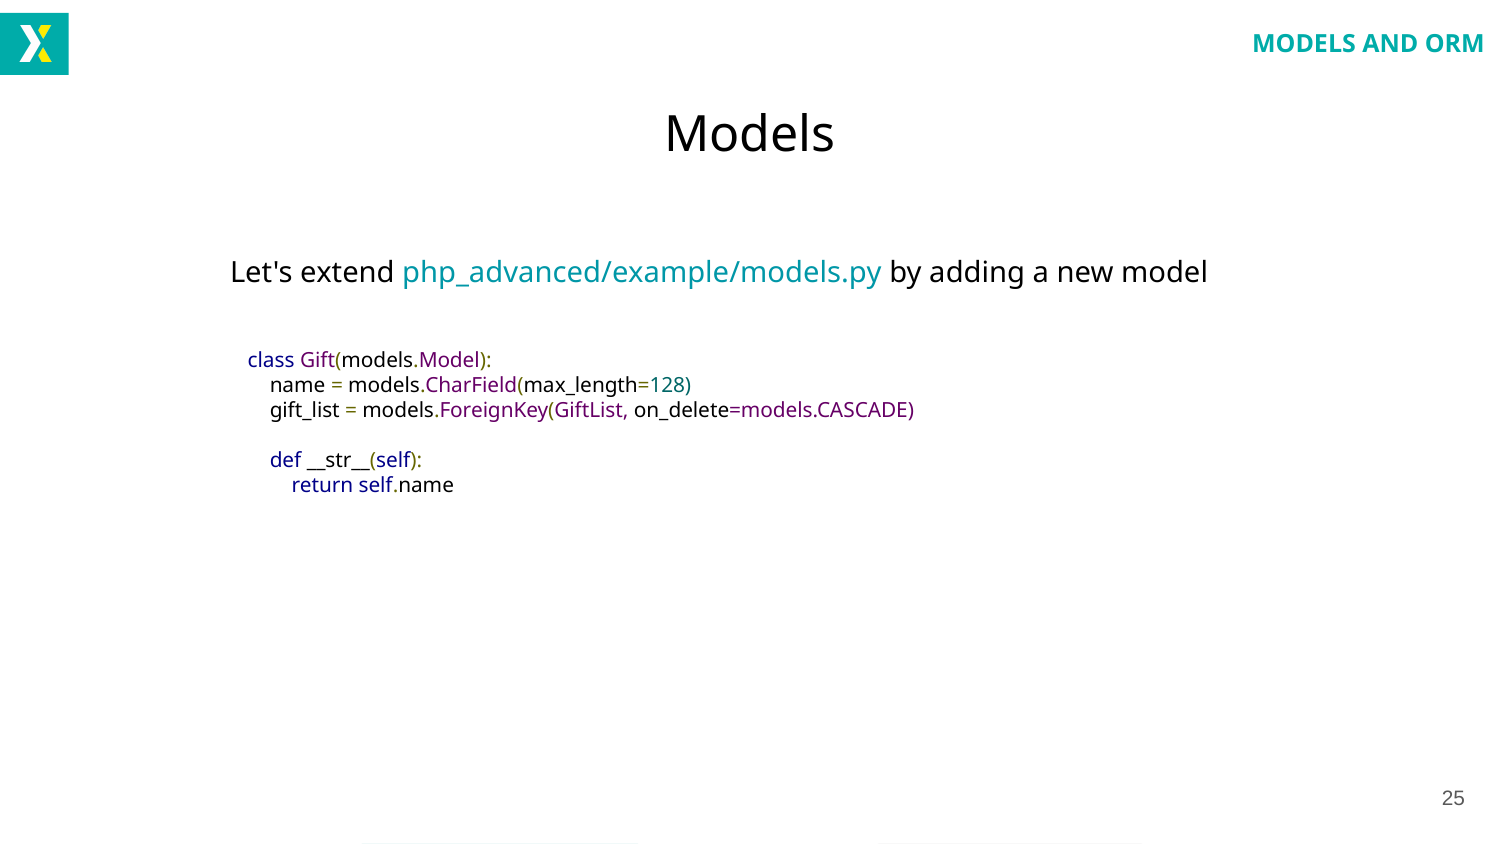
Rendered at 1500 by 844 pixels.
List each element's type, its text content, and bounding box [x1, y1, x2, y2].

text_box Models [115, 86, 1385, 181]
picture [17, 25, 54, 62]
text_box class Gift(models.Model): name = models.CharField(max_length=128) gift_list = models.ForeignKey(GiftList, on_delete=models.CASCADE) def __str__(self): return self.name [232, 331, 1268, 754]
slide_number <number> [1389, 764, 1480, 830]
text_box Let's extend php_advanced/example/models.py by adding a new model [71, 220, 1367, 664]
